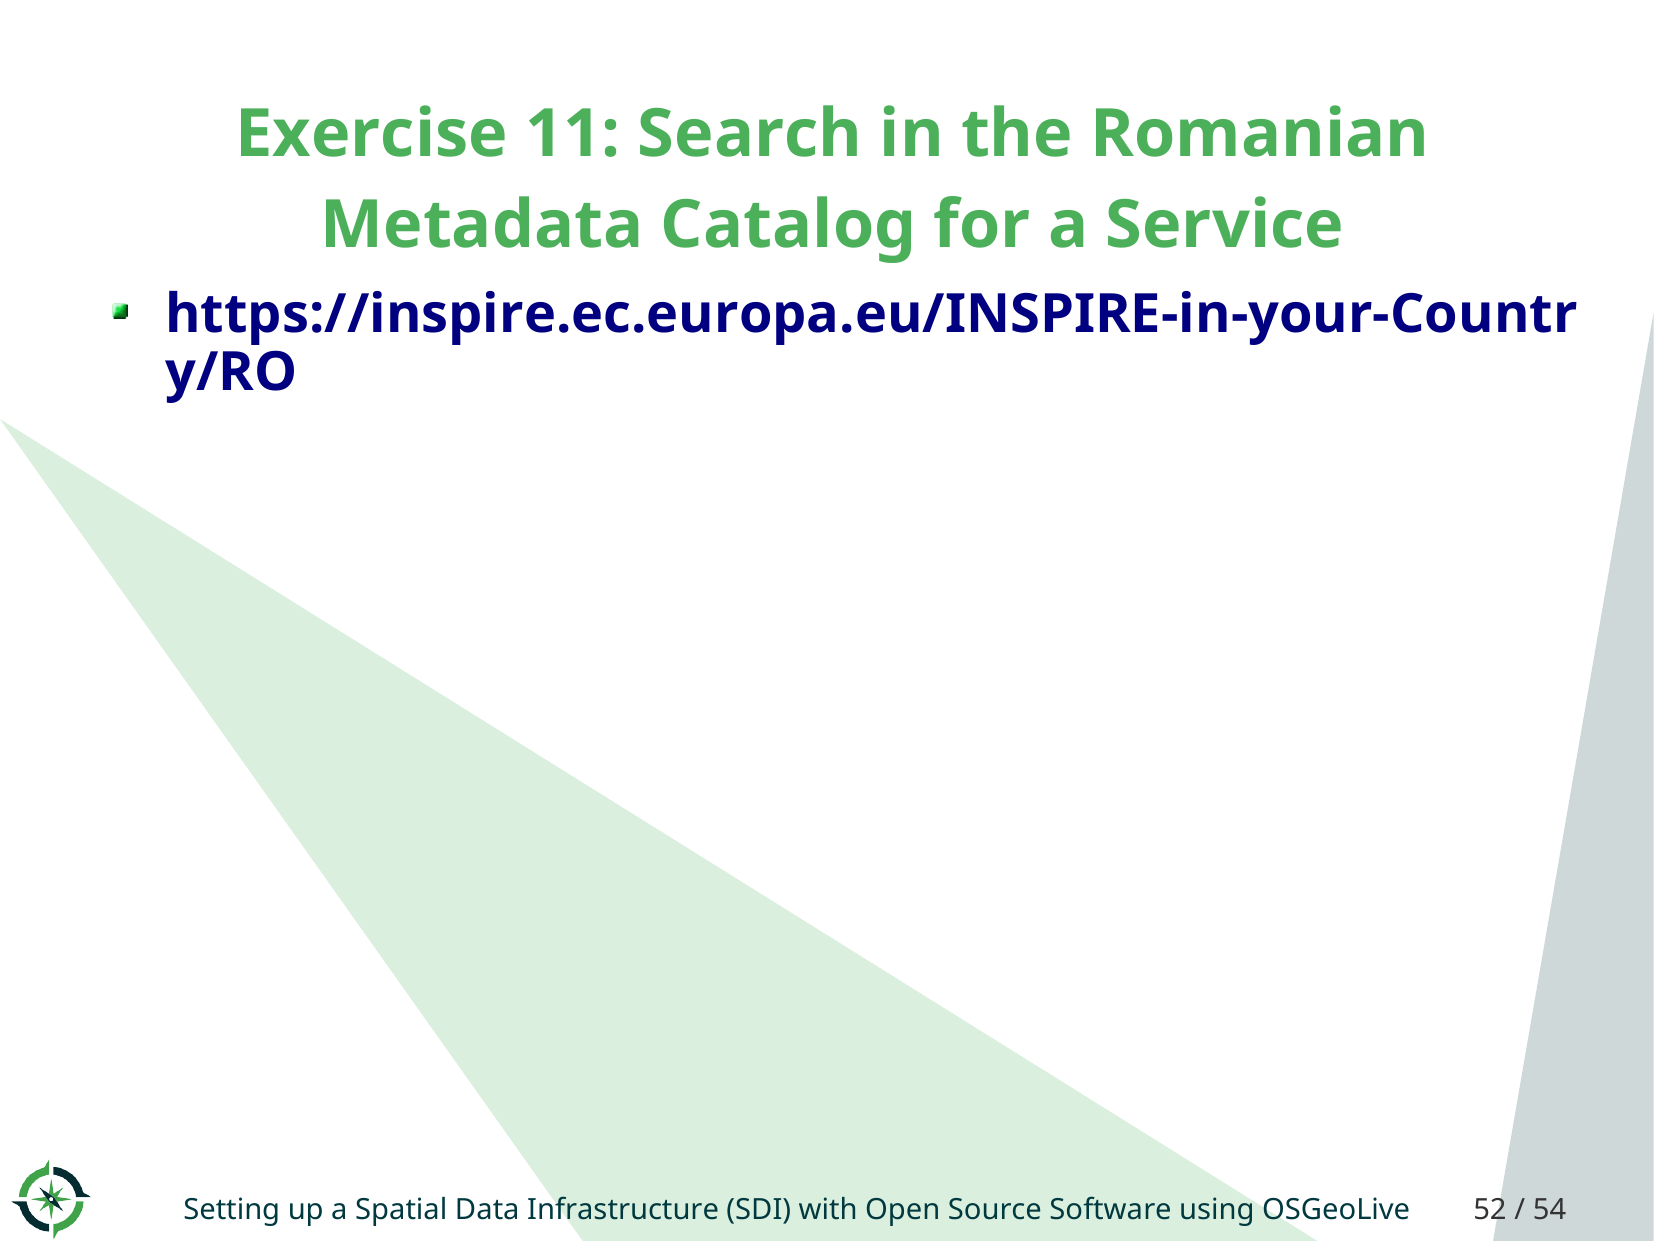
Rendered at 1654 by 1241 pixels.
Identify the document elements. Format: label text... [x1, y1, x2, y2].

title Exercise 11: Search in the Romanian Metadata Catalog for a Service [88, 88, 1577, 265]
picture [10, 1158, 92, 1240]
list https://inspire.ec.europa.eu/INSPIRE-in-your-Country/RO [94, 274, 1583, 1093]
